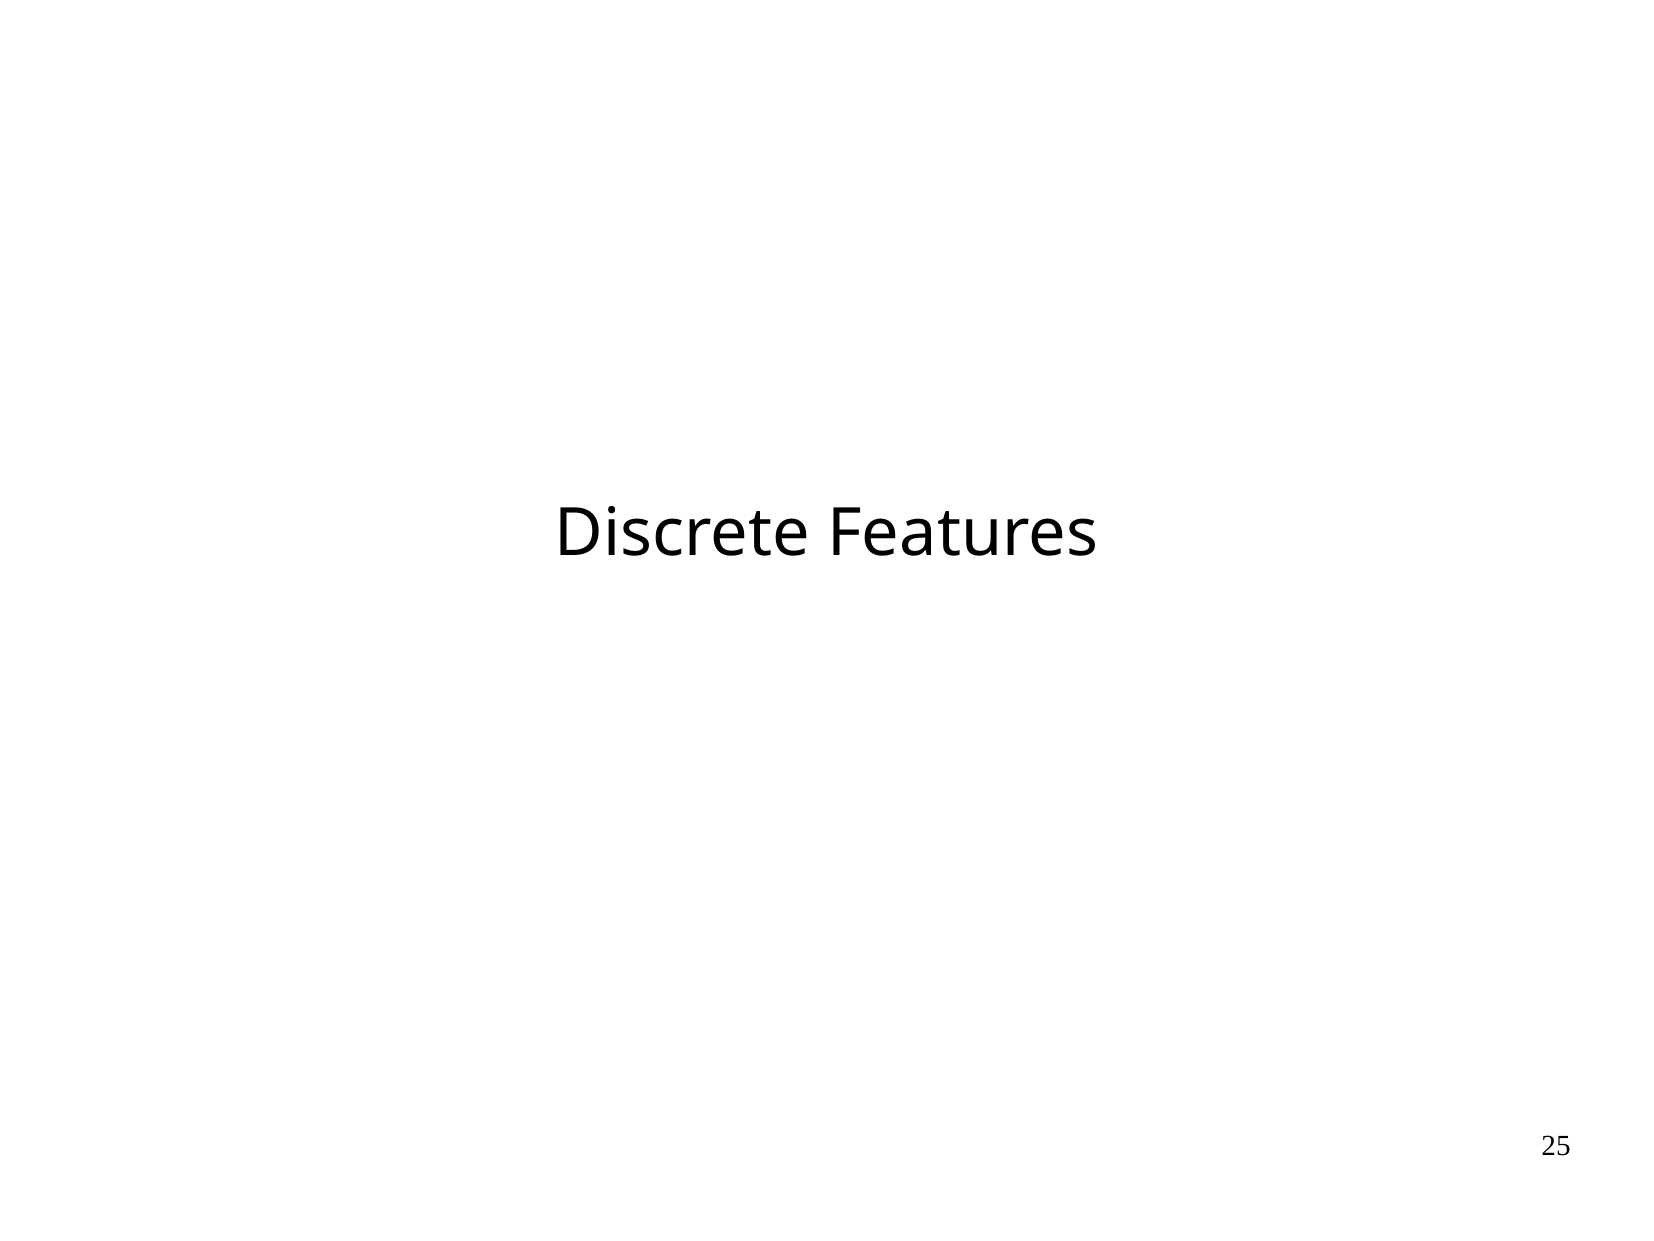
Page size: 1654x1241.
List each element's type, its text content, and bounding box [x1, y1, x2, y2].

subtitle Discrete Features [82, 49, 1571, 1010]
